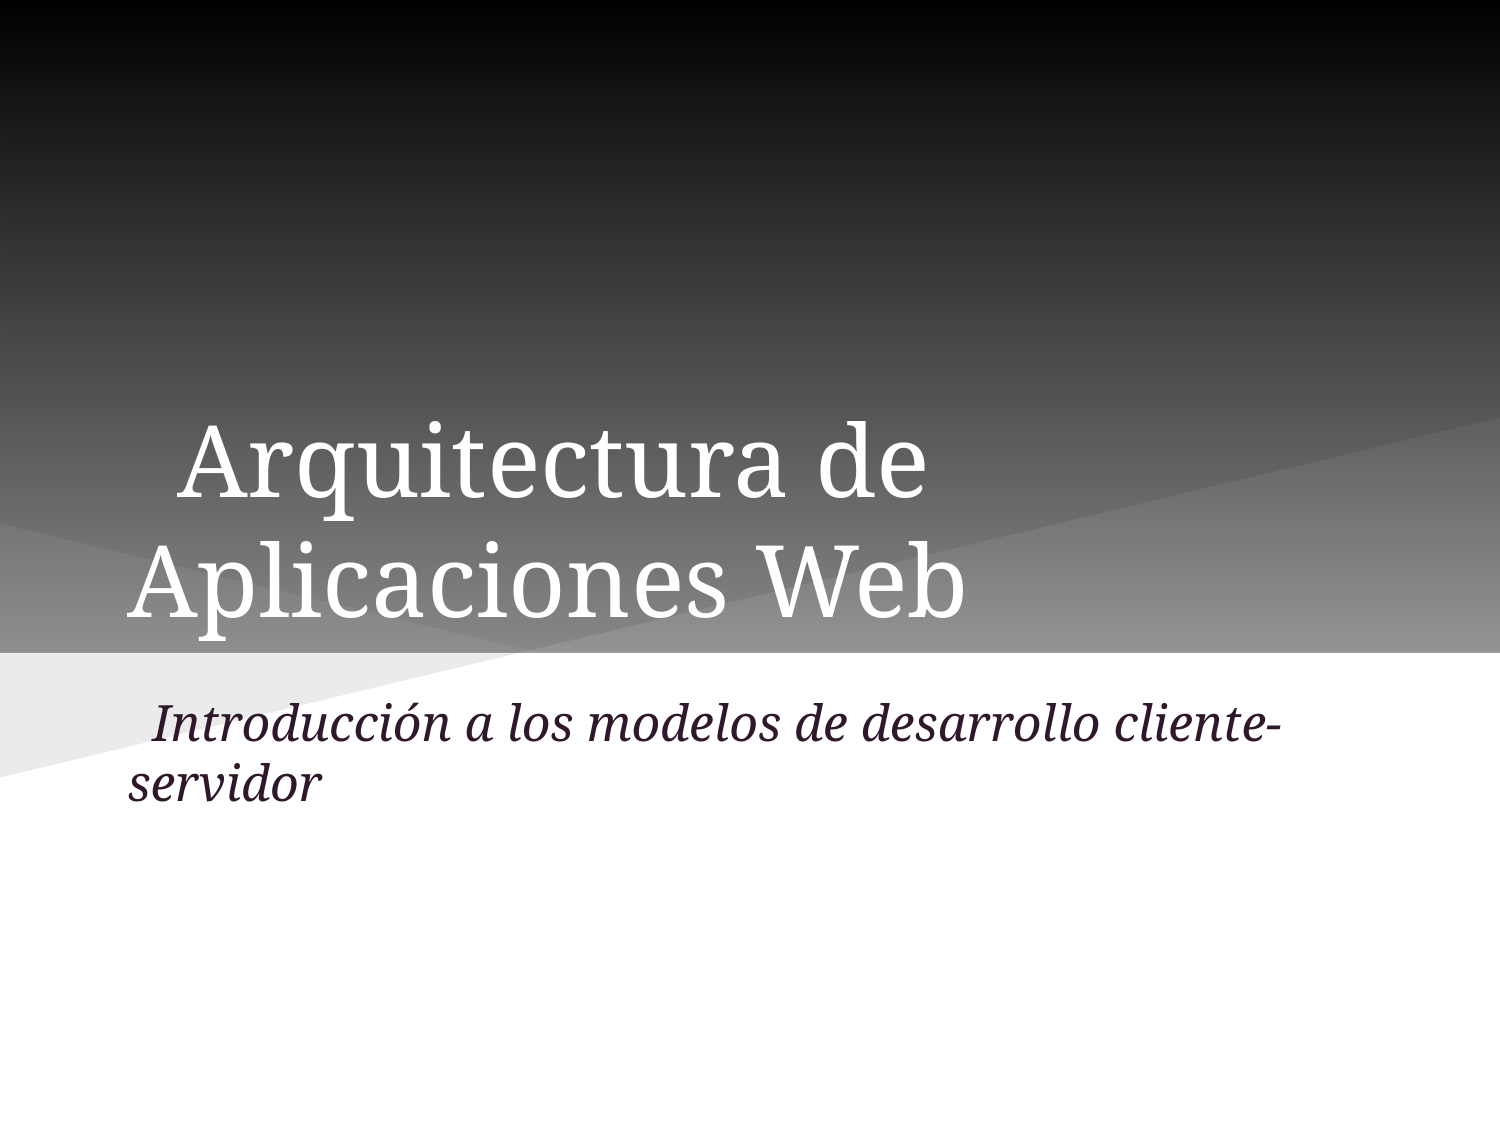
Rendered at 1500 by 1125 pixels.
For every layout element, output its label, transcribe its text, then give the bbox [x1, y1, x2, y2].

subtitle Introducción a los modelos de desarrollo cliente-servidor [112, 676, 1388, 823]
title Arquitectura de Aplicaciones Web [112, 382, 1388, 653]
